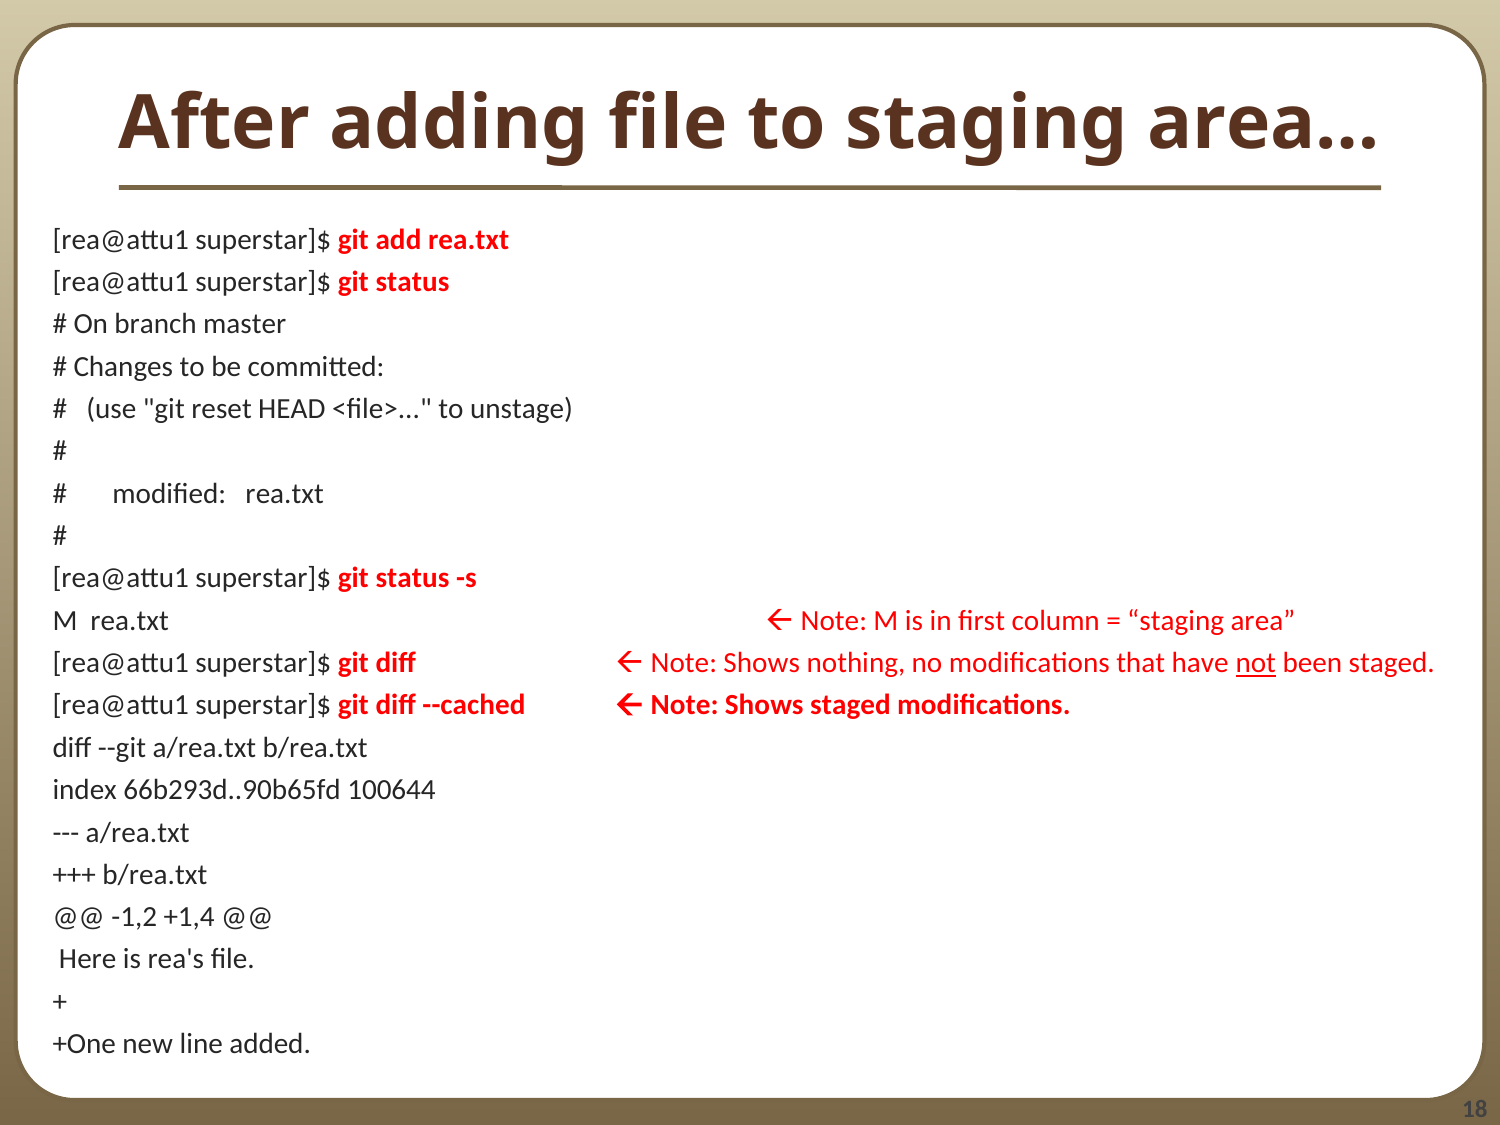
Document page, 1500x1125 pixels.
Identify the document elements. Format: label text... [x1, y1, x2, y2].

list [rea@attu1 superstar]$ git add rea.txt [rea@attu1 superstar]$ git status # On branch master # Changes to be committed: # (use "git reset HEAD <file>..." to unstage) # # modified: rea.txt # [rea@attu1 superstar]$ git status -s M rea.txt  Note: M is in first column = “staging area” [rea@attu1 superstar]$ git diff  Note: Shows nothing, no modifications that have not been staged. [rea@attu1 superstar]$ git diff --cached  Note: Shows staged modifications. diff --git a/rea.txt b/rea.txt index 66b293d..90b65fd 100644 --- a/rea.txt +++ b/rea.txt @@ -1,2 +1,4 @@ Here is rea's file. + +One new line added. [0, 212, 1500, 1125]
title After adding file to staging area… [0, 24, 1500, 212]
